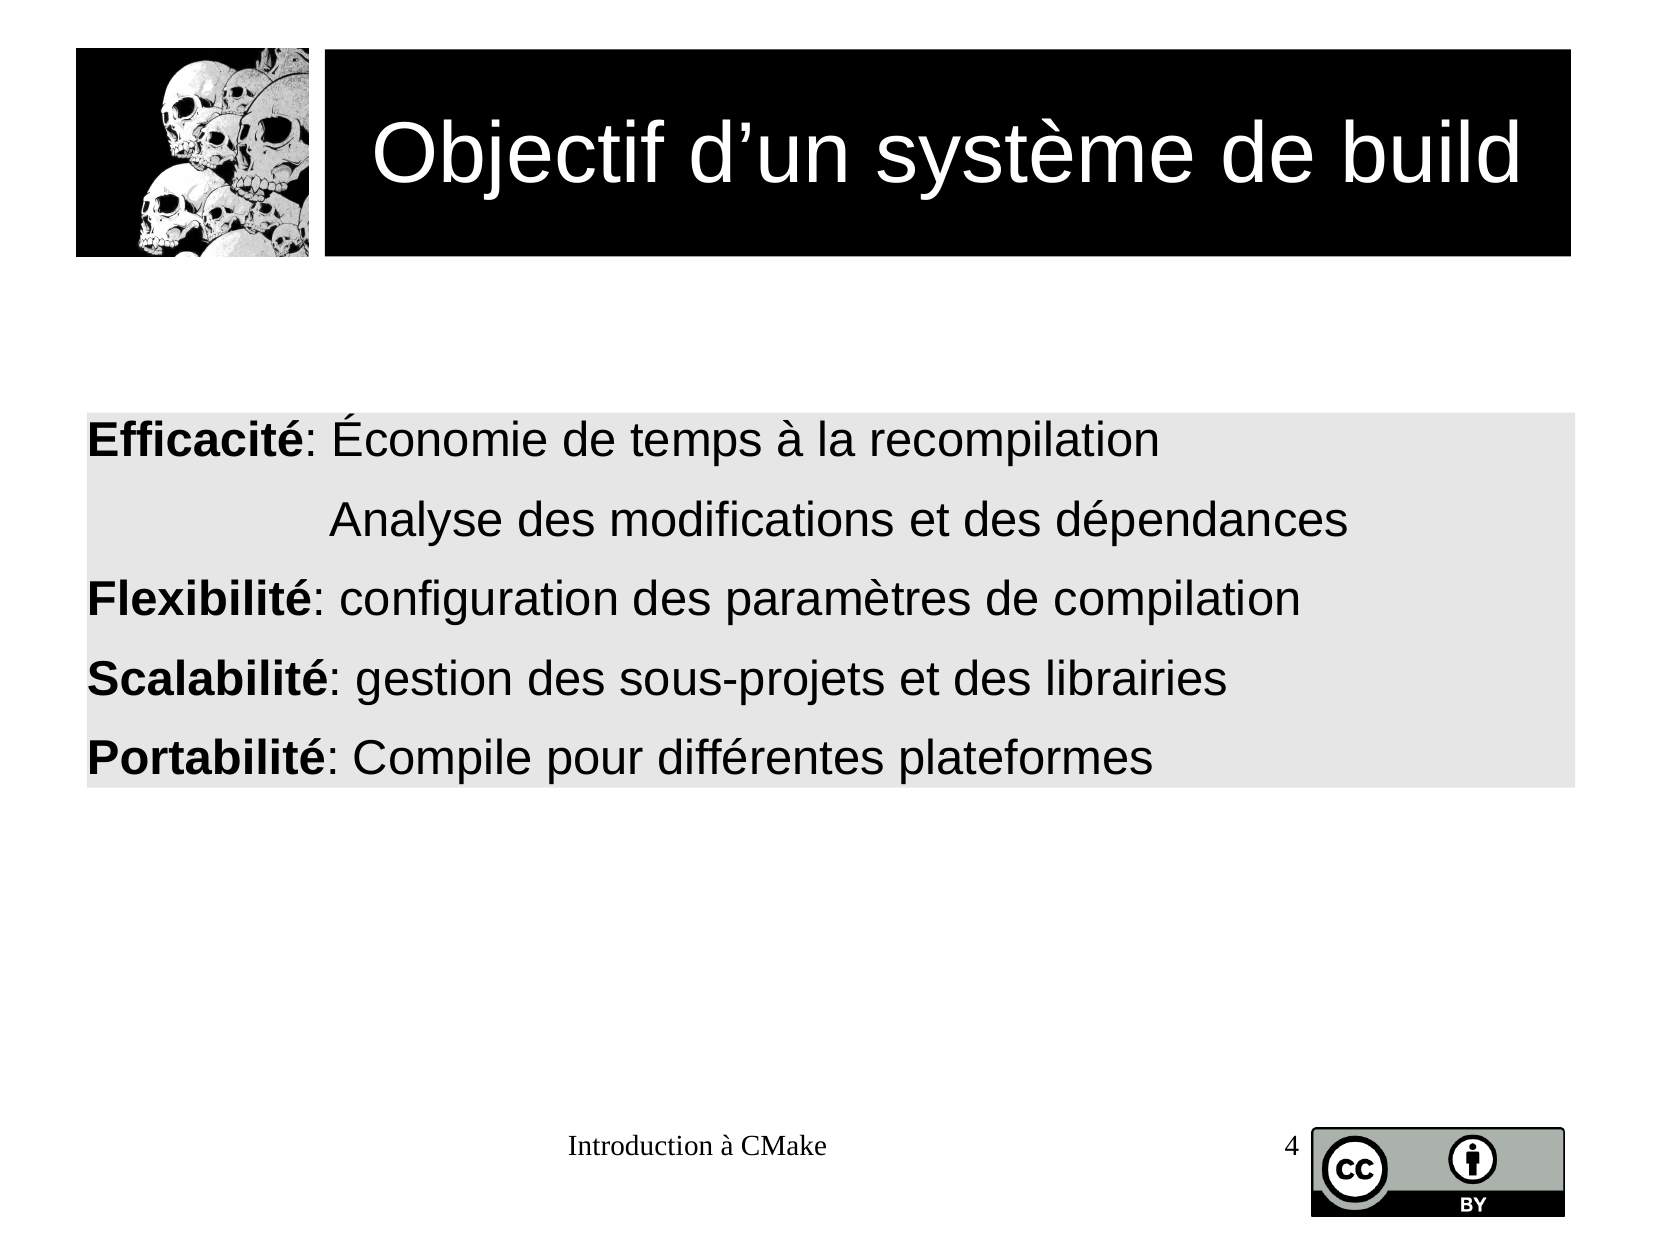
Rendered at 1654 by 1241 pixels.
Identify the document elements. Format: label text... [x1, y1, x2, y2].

title Objectif d’un système de build [324, 49, 1571, 257]
picture [76, 48, 309, 257]
list Efficacité: Économie de temps à la recompilation Analyse des modifications et des dépendances Flexibilité: configuration des paramètres de compilation Scalabilité: gestion des sous-projets et des librairies Portabilité: Compile pour différentes plateformes [86, 412, 1576, 788]
picture [1311, 1127, 1565, 1217]
